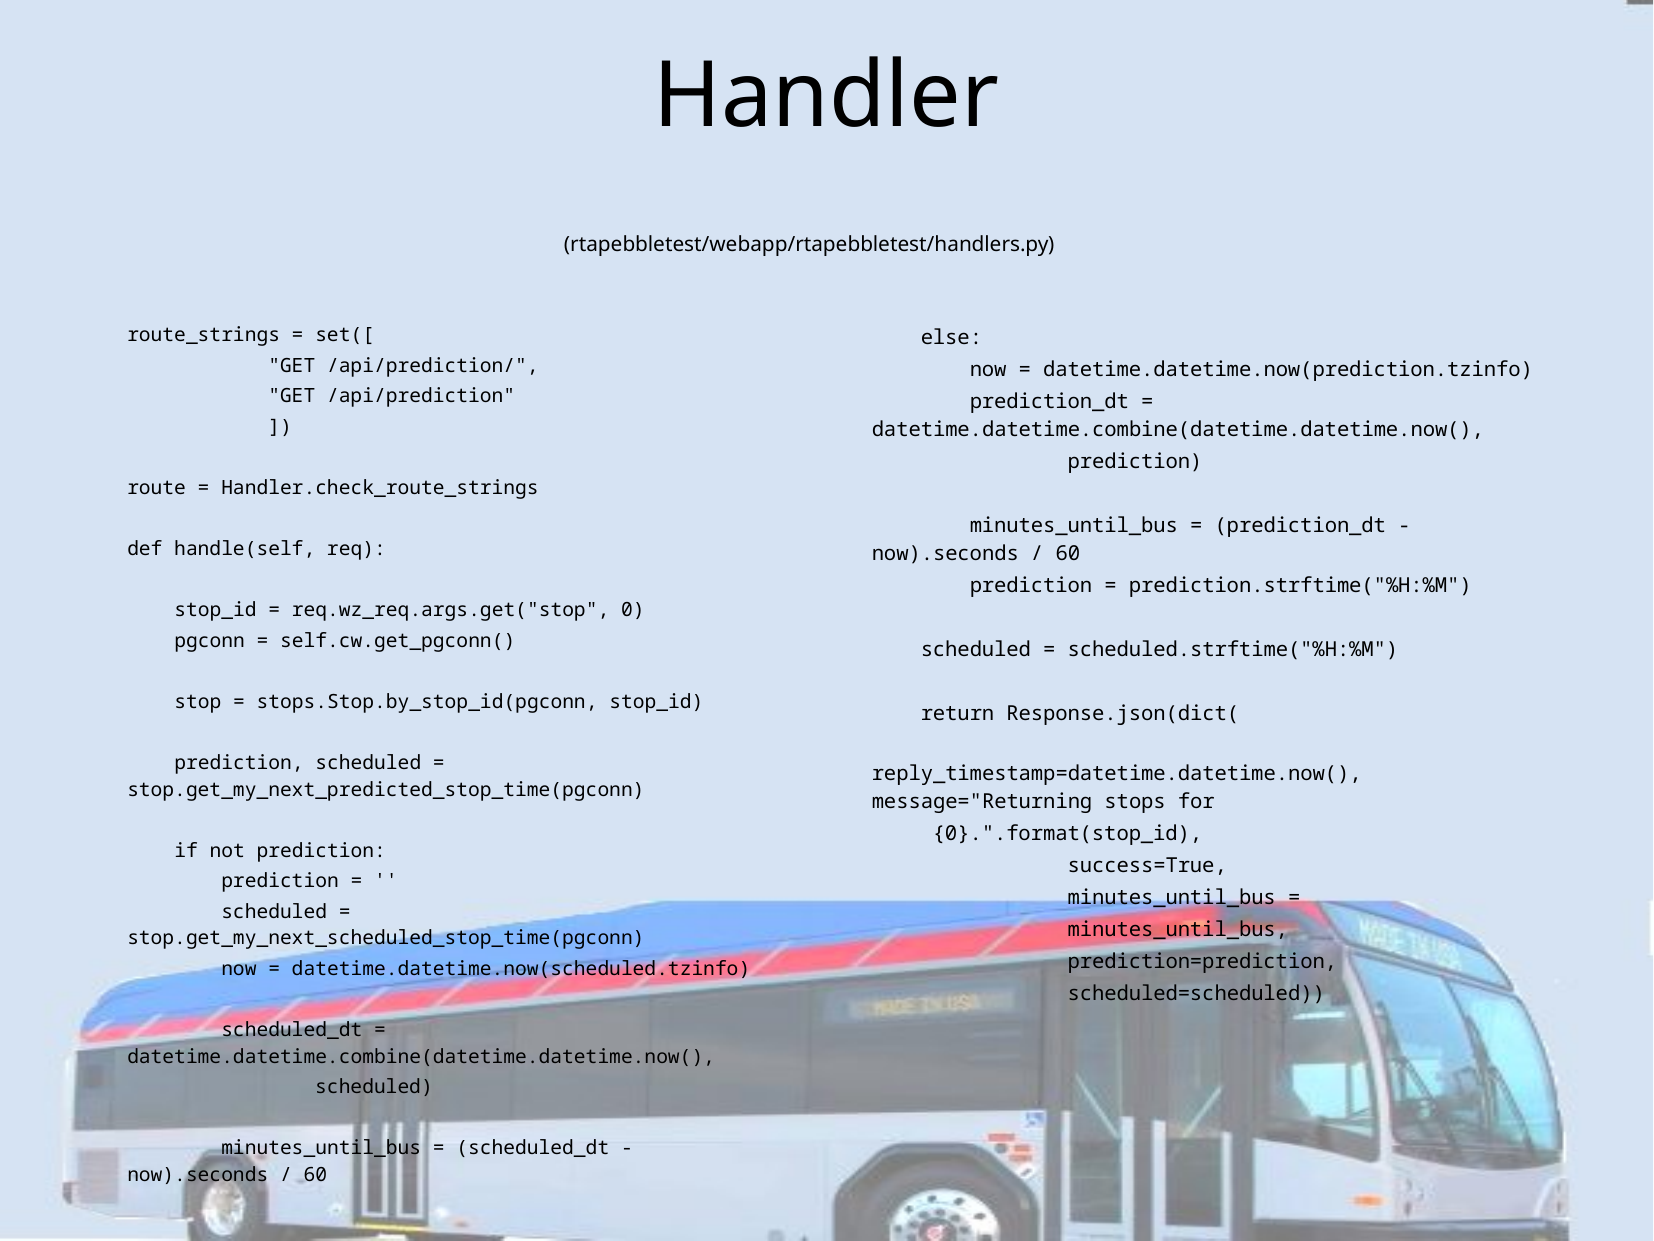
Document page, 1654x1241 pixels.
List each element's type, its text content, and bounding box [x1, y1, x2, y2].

title Handler (rtapebbletest/webapp/rtapebbletest/handlers.py) [82, 45, 1571, 261]
list route_strings = set([ "GET /api/prediction/", "GET /api/prediction" ]) route = Handler.check_route_strings def handle(self, req): stop_id = req.wz_req.args.get("stop", 0) pgconn = self.cw.get_pgconn() stop = stops.Stop.by_stop_id(pgconn, stop_id) prediction, scheduled = stop.get_my_next_predicted_stop_time(pgconn) if not prediction: prediction = '' scheduled = stop.get_my_next_scheduled_stop_time(pgconn) now = datetime.datetime.now(scheduled.tzinfo) scheduled_dt = datetime.datetime.combine(datetime.datetime.now(), scheduled) minutes_until_bus = (scheduled_dt - now).seconds / 60 [82, 290, 809, 1201]
picture [0, 0, 1654, 1241]
list else: now = datetime.datetime.now(prediction.tzinfo) prediction_dt = datetime.datetime.combine(datetime.datetime.now(), prediction) minutes_until_bus = (prediction_dt - now).seconds / 60 prediction = prediction.strftime("%H:%M") scheduled = scheduled.strftime("%H:%M") return Response.json(dict( reply_timestamp=datetime.datetime.now(), message="Returning stops for {0}.".format(stop_id), success=True, minutes_until_bus = minutes_until_bus, prediction=prediction, scheduled=scheduled)) [825, 290, 1551, 1010]
